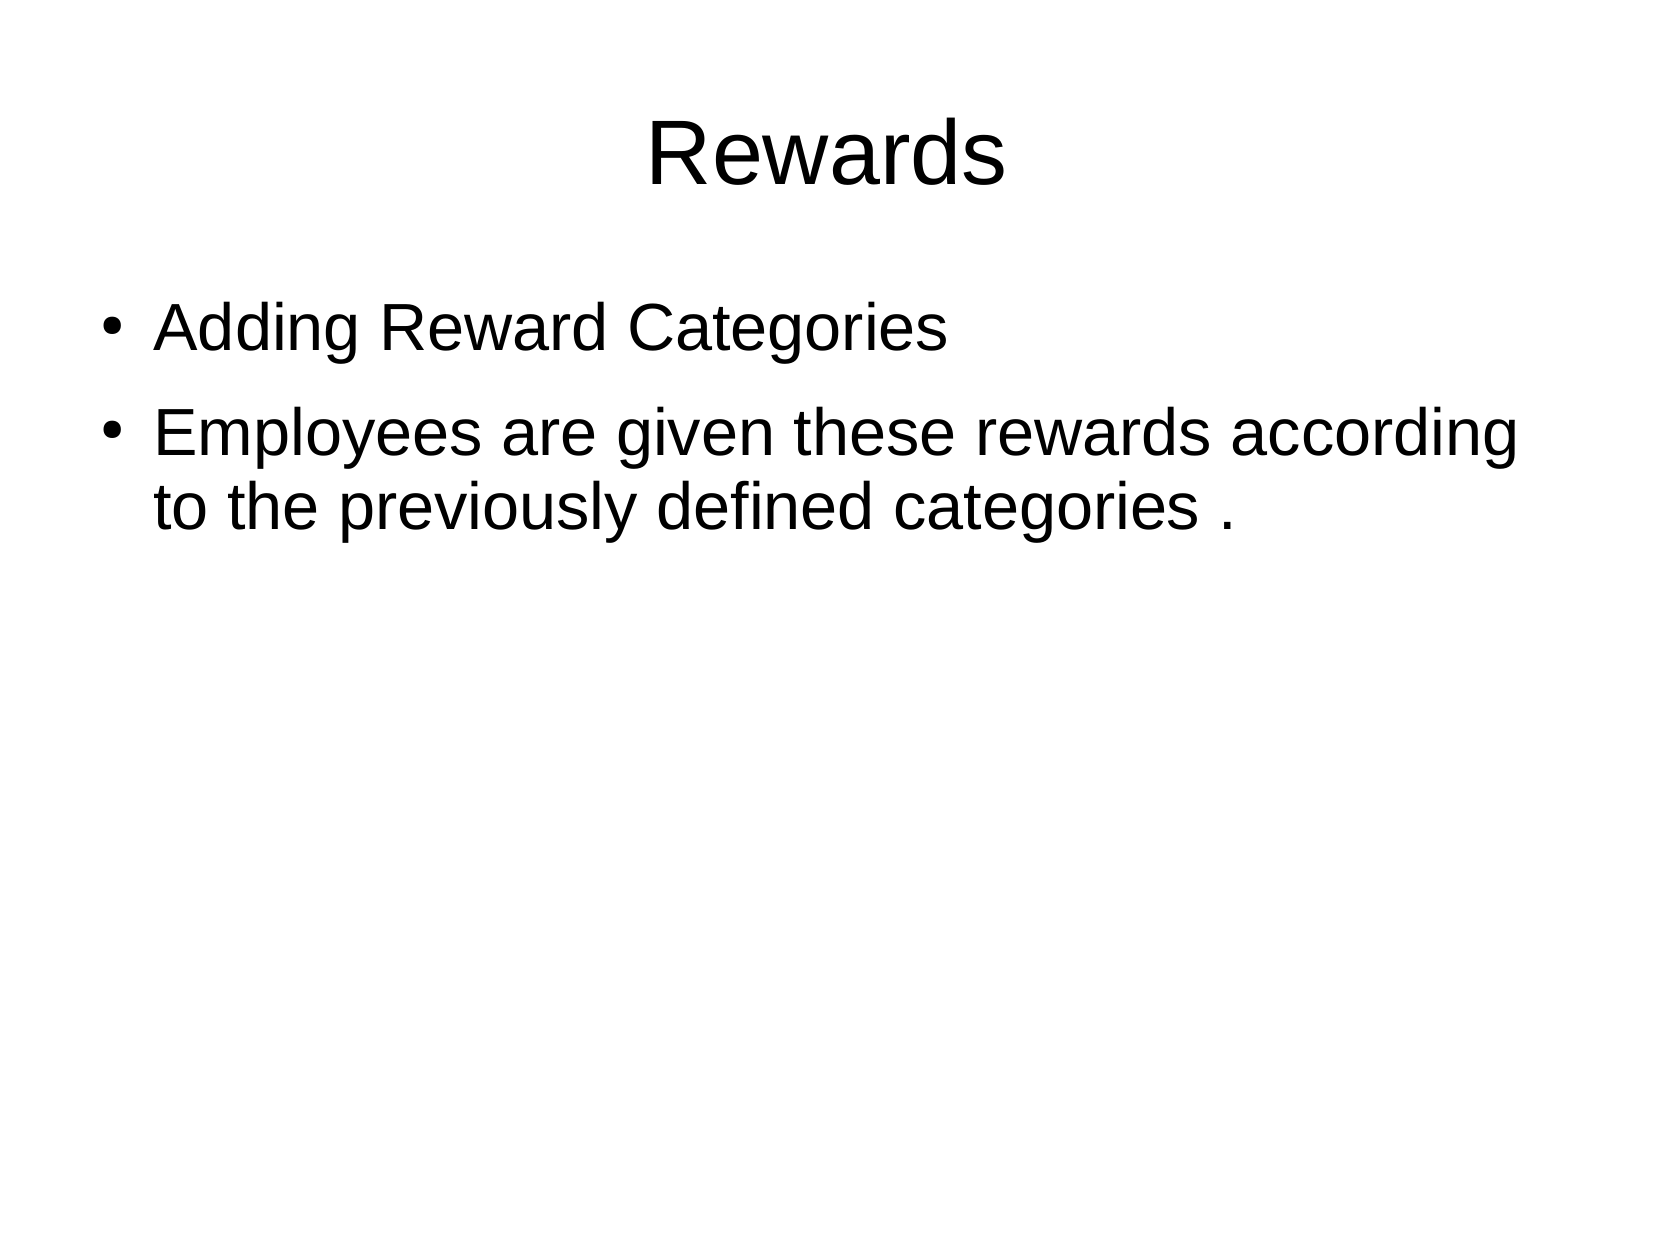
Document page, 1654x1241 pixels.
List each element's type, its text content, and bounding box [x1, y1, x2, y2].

list Adding Reward Categories Employees are given these rewards according to the previously defined categories . [82, 290, 1538, 1010]
title Rewards [82, 49, 1571, 257]
